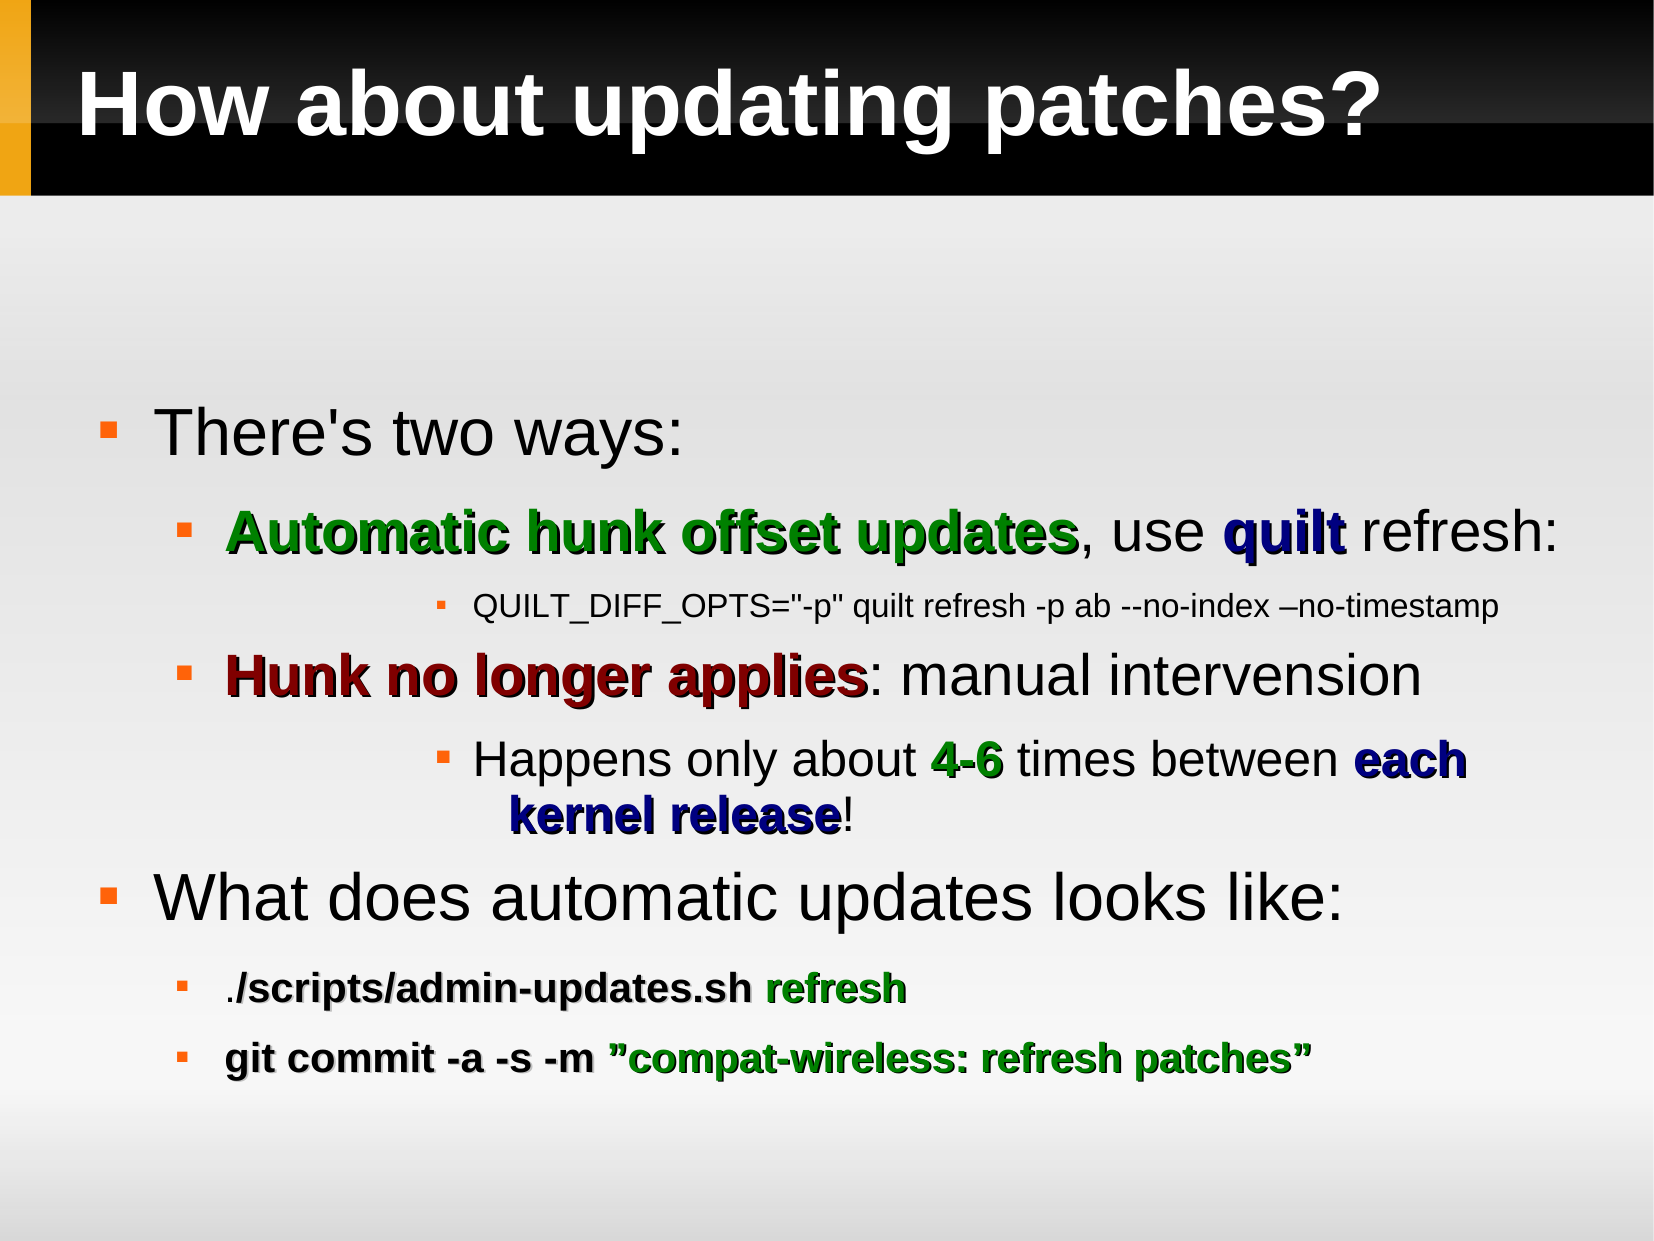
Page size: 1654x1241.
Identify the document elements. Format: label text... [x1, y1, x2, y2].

title How about updating patches? [76, 0, 1565, 208]
list There's two ways: Automatic hunk offset updates, use quilt refresh: QUILT_DIFF_OPTS="-p" quilt refresh -p ab --no-index –no-timestamp Hunk no longer applies: manual intervension Happens only about 4-6 times between each kernel release! What does automatic updates looks like: ./scripts/admin-updates.sh refresh git commit -a -s -m ”compat-wireless: refresh patches” [82, 290, 1571, 1180]
picture [0, 0, 1654, 1241]
